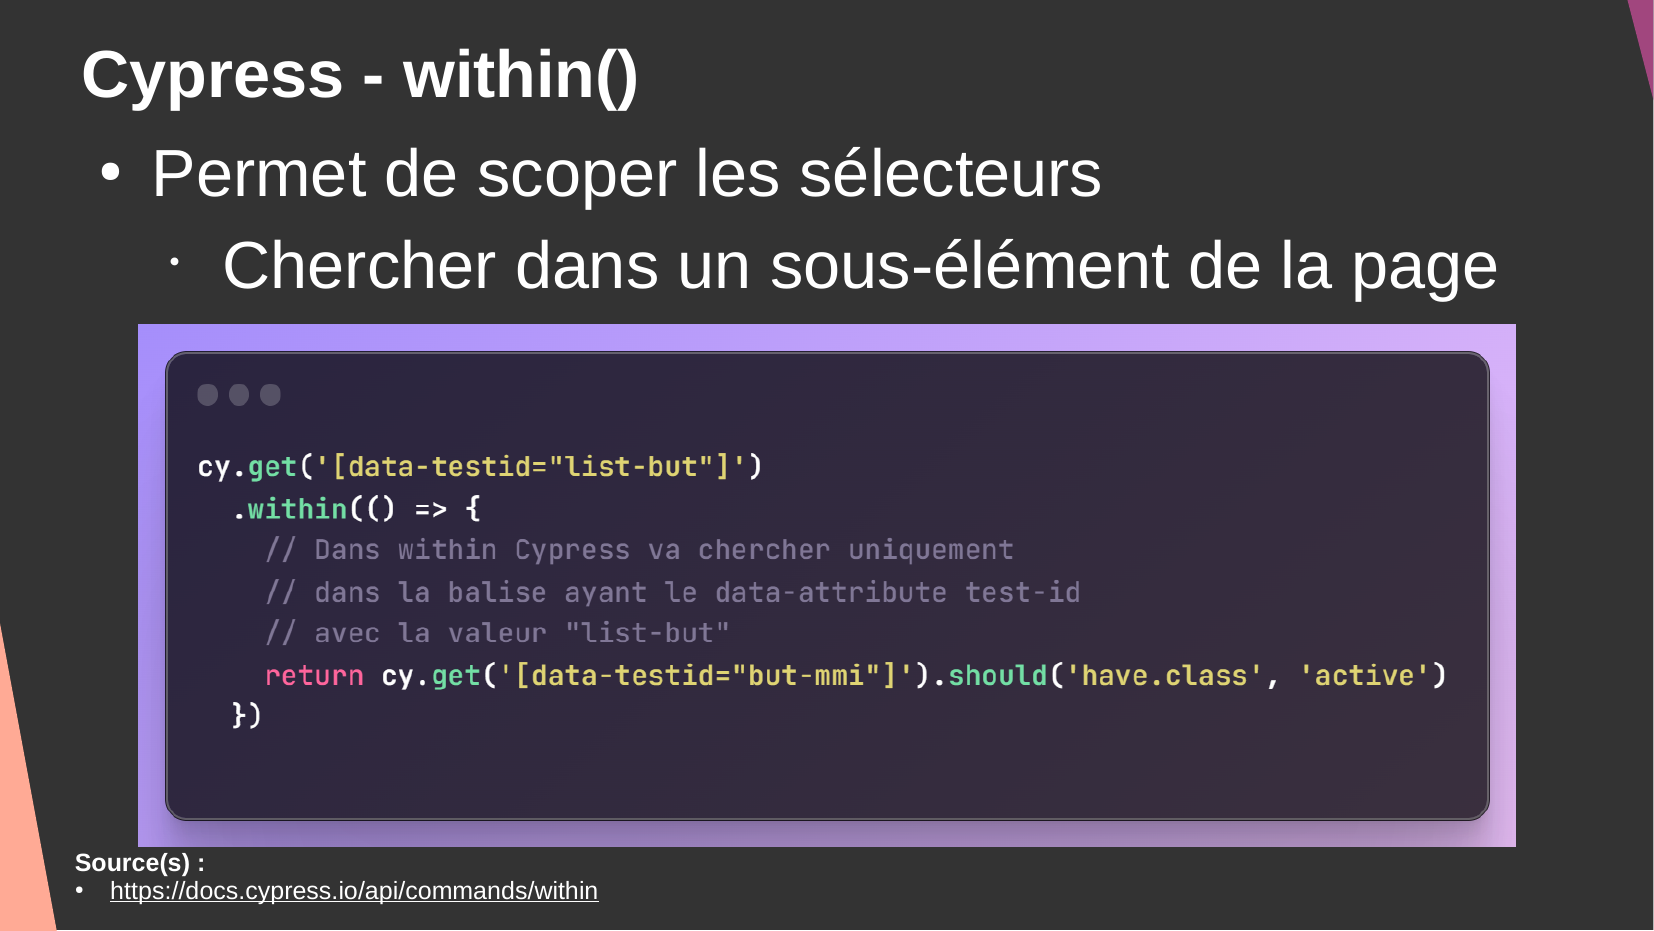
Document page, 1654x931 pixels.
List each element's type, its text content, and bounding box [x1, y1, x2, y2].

picture [138, 324, 1516, 847]
list Permet de scoper les sélecteurs Chercher dans un sous-élément de la page [80, 135, 1620, 355]
text_box [0, 623, 57, 931]
text_box [1627, 0, 1654, 103]
title Cypress - within() [81, 37, 798, 115]
text_box Source(s) : https://docs.cypress.io/api/commands/within [60, 779, 1546, 913]
